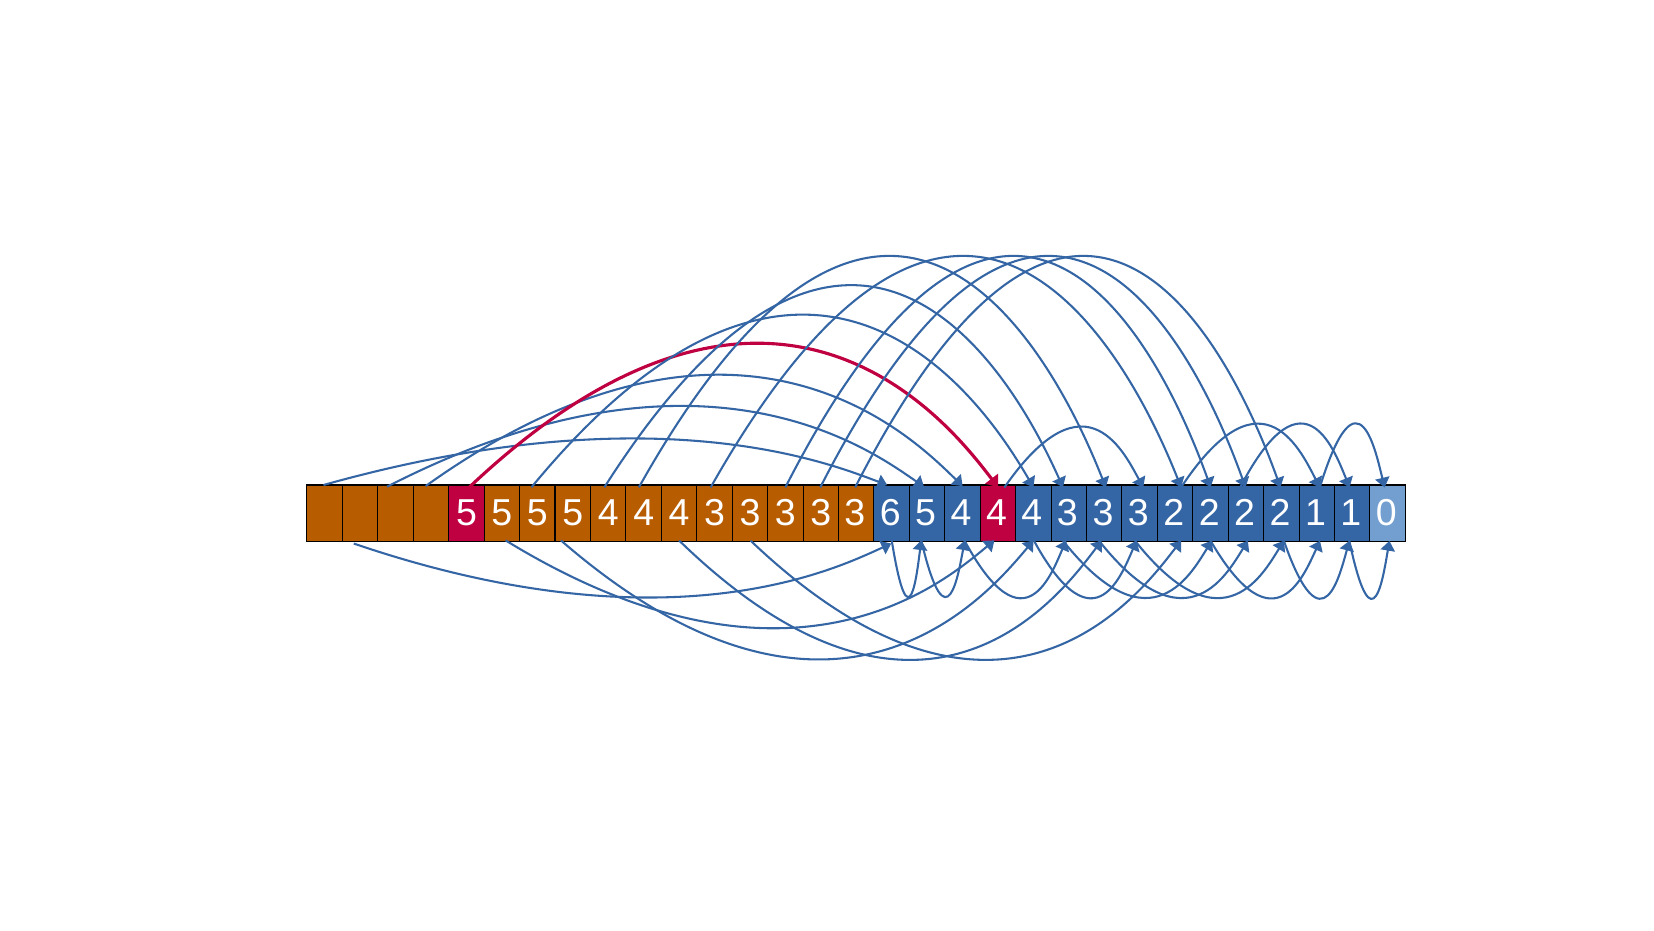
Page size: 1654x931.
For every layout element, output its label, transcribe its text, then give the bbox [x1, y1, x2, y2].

table_header 1 [1300, 486, 1334, 541]
table_header 3 [733, 486, 767, 541]
table_header [307, 486, 342, 541]
table_header 3 [1122, 486, 1157, 541]
table_header 3 [697, 486, 732, 541]
table_header 3 [1052, 486, 1086, 541]
table_header 4 [1016, 486, 1051, 541]
table_header 6 [874, 486, 909, 541]
table_header 0 [1370, 486, 1405, 541]
table_header [414, 486, 448, 541]
table_header 5 [520, 486, 554, 541]
table_header 3 [768, 486, 803, 541]
table_header 4 [591, 486, 625, 541]
table_header 2 [1264, 486, 1299, 541]
table_header 4 [981, 486, 1015, 541]
table_header 4 [626, 486, 661, 541]
table_header 5 [910, 486, 944, 541]
table_header [343, 486, 377, 541]
table_header 5 [449, 486, 484, 541]
table_header 3 [839, 486, 873, 541]
table_header 2 [1158, 486, 1192, 541]
table_header 5 [556, 486, 590, 541]
table_header 4 [662, 486, 696, 541]
table_header 3 [804, 486, 838, 541]
table_header 2 [1229, 486, 1263, 541]
table_header 4 [945, 486, 980, 541]
table_header 1 [1335, 486, 1369, 541]
table_header 2 [1193, 486, 1228, 541]
table_header [378, 486, 413, 541]
table_header 5 [485, 486, 519, 541]
table_header 3 [1087, 486, 1121, 541]
